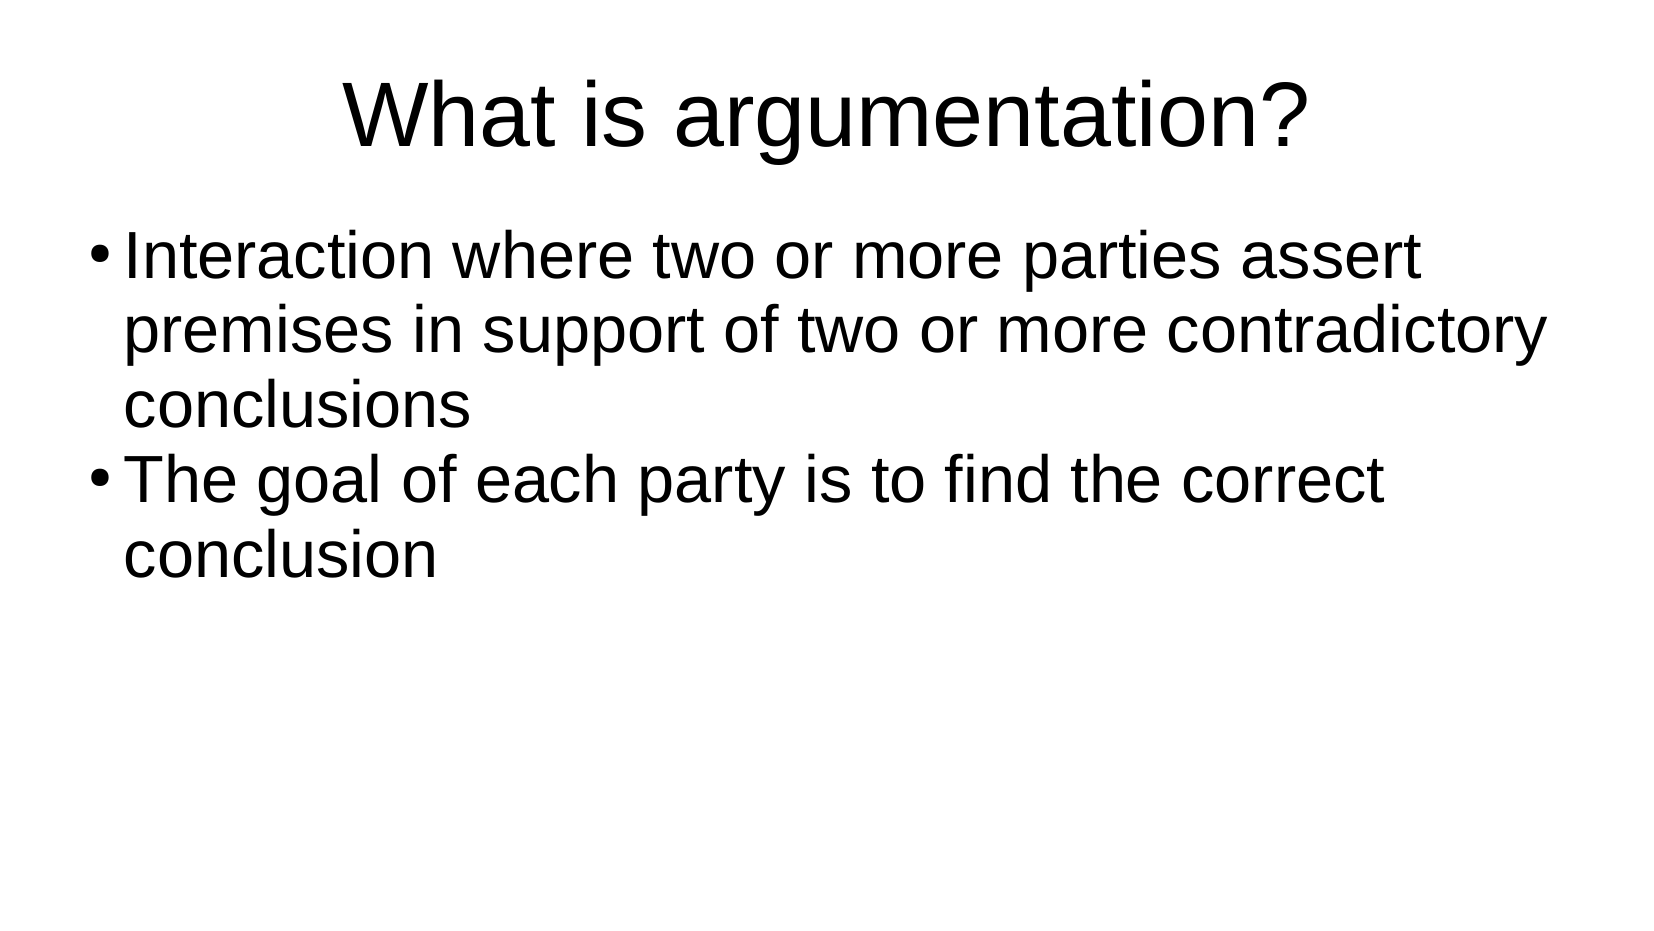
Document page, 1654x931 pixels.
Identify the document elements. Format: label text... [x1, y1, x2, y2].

subtitle Interaction where two or more parties assert premises in support of two or more contradictory conclusions The goal of each party is to find the correct conclusion [88, 217, 1577, 758]
title What is argumentation? [82, 37, 1571, 193]
